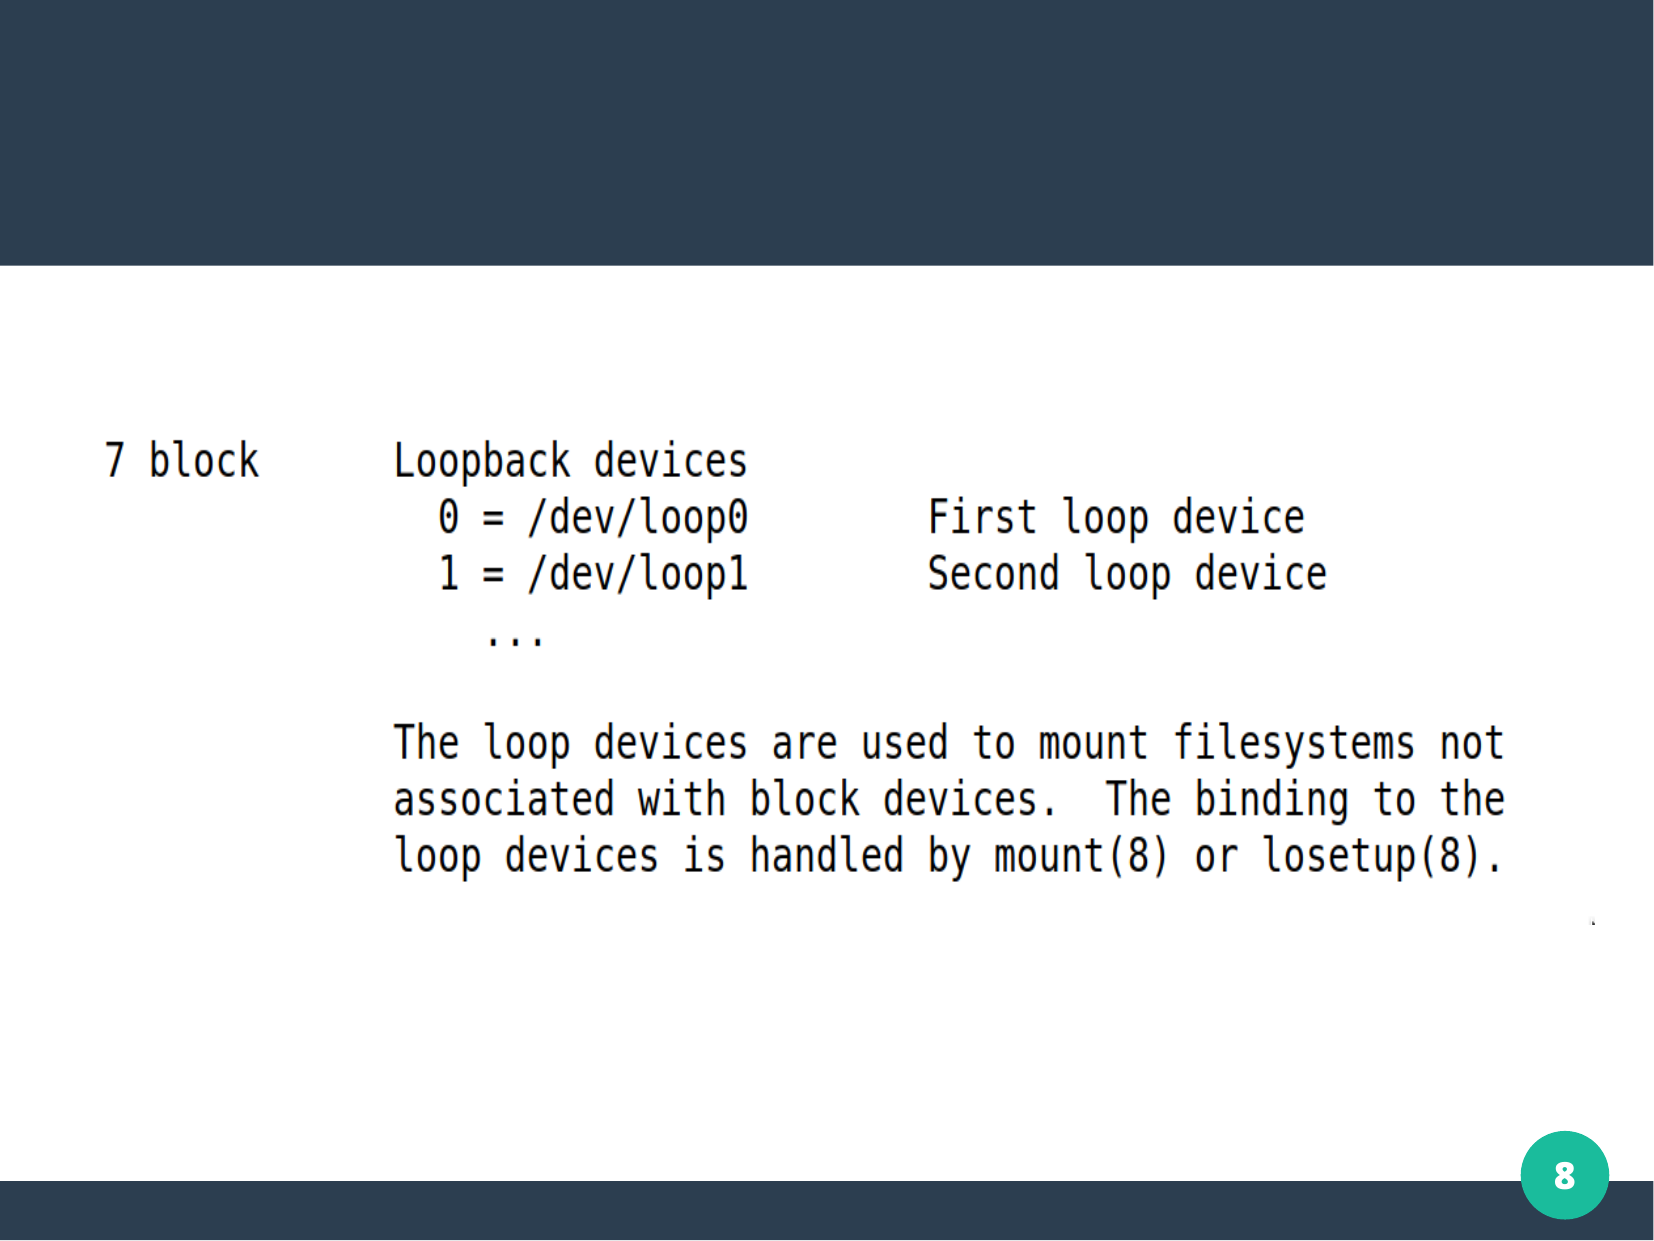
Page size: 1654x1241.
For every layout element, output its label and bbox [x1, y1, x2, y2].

picture [70, 404, 1595, 925]
